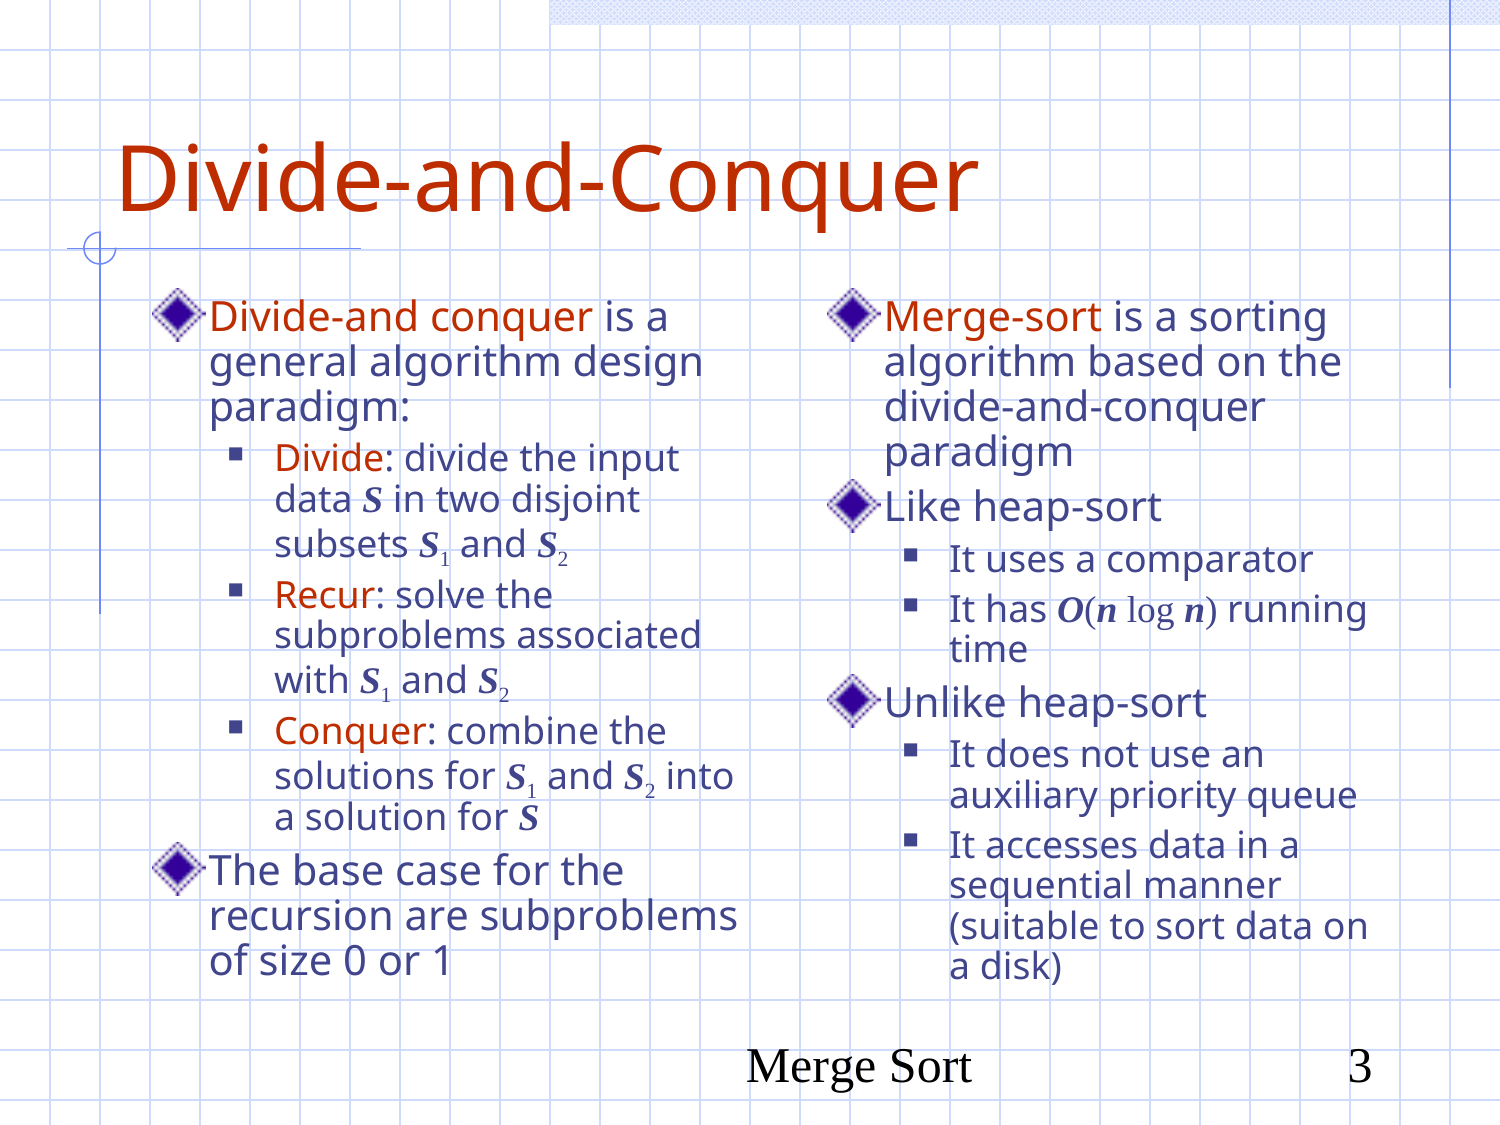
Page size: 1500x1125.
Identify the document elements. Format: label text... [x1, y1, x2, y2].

picture [549, 0, 1449, 25]
list Divide-and conquer is a general algorithm design paradigm: Divide: divide the input data S in two disjoint subsets S1 and S2 Recur: solve the subproblems associated with S1 and S2 Conquer: combine the solutions for S1 and S2 into a solution for S The base case for the recursion are subproblems of size 0 or 1 [137, 287, 763, 1013]
title Divide-and-Conquer [99, 49, 1375, 238]
list Merge-sort is a sorting algorithm based on the divide-and-conquer paradigm Like heap-sort It uses a comparator It has O(n log n) running time Unlike heap-sort It does not use an auxiliary priority queue It accesses data in a sequential manner (suitable to sort data on a disk) [812, 287, 1413, 1000]
picture [1451, 0, 1500, 25]
